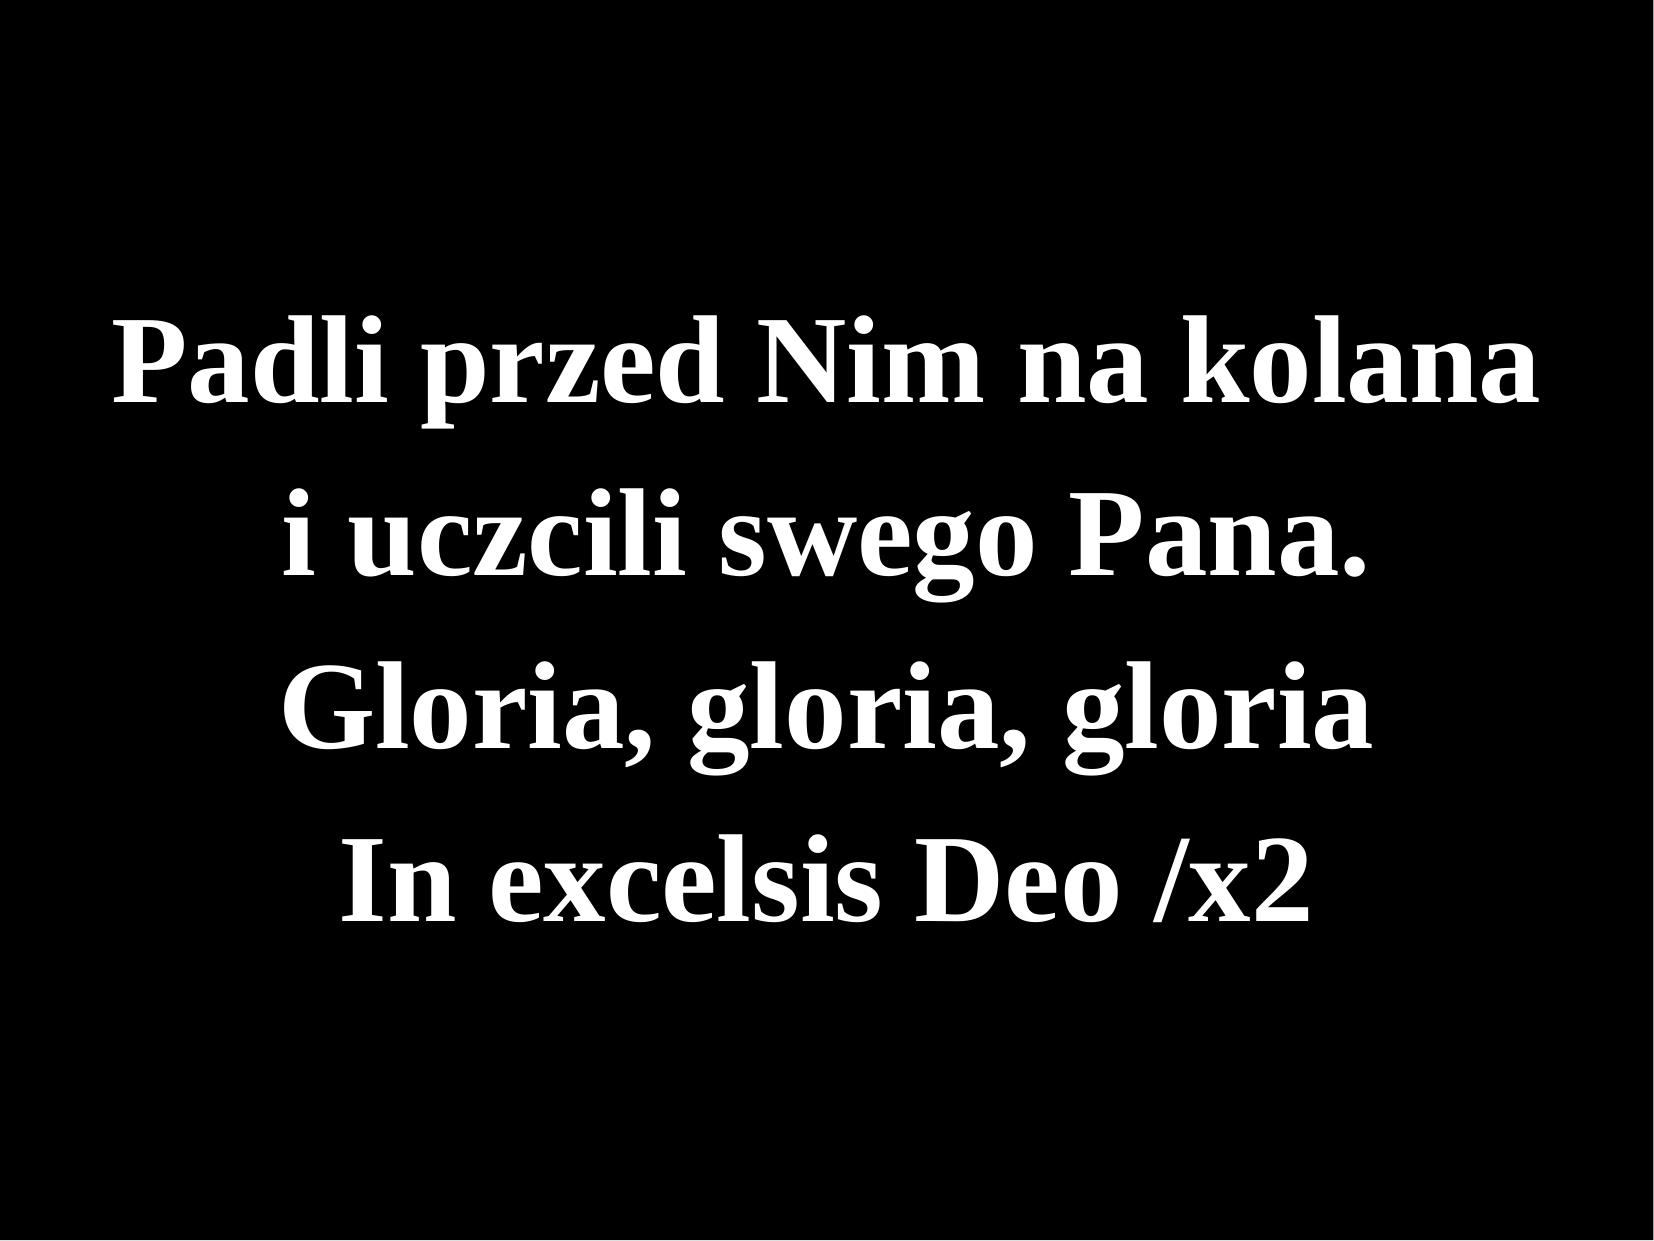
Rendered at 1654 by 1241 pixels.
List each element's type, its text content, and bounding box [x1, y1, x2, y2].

title Padli przed Nim na kolana ppp i uczcili swego Pana. ppp Gloria, gloria, gloria ppp In excelsis Deo /x2 [0, 0, 1654, 1241]
